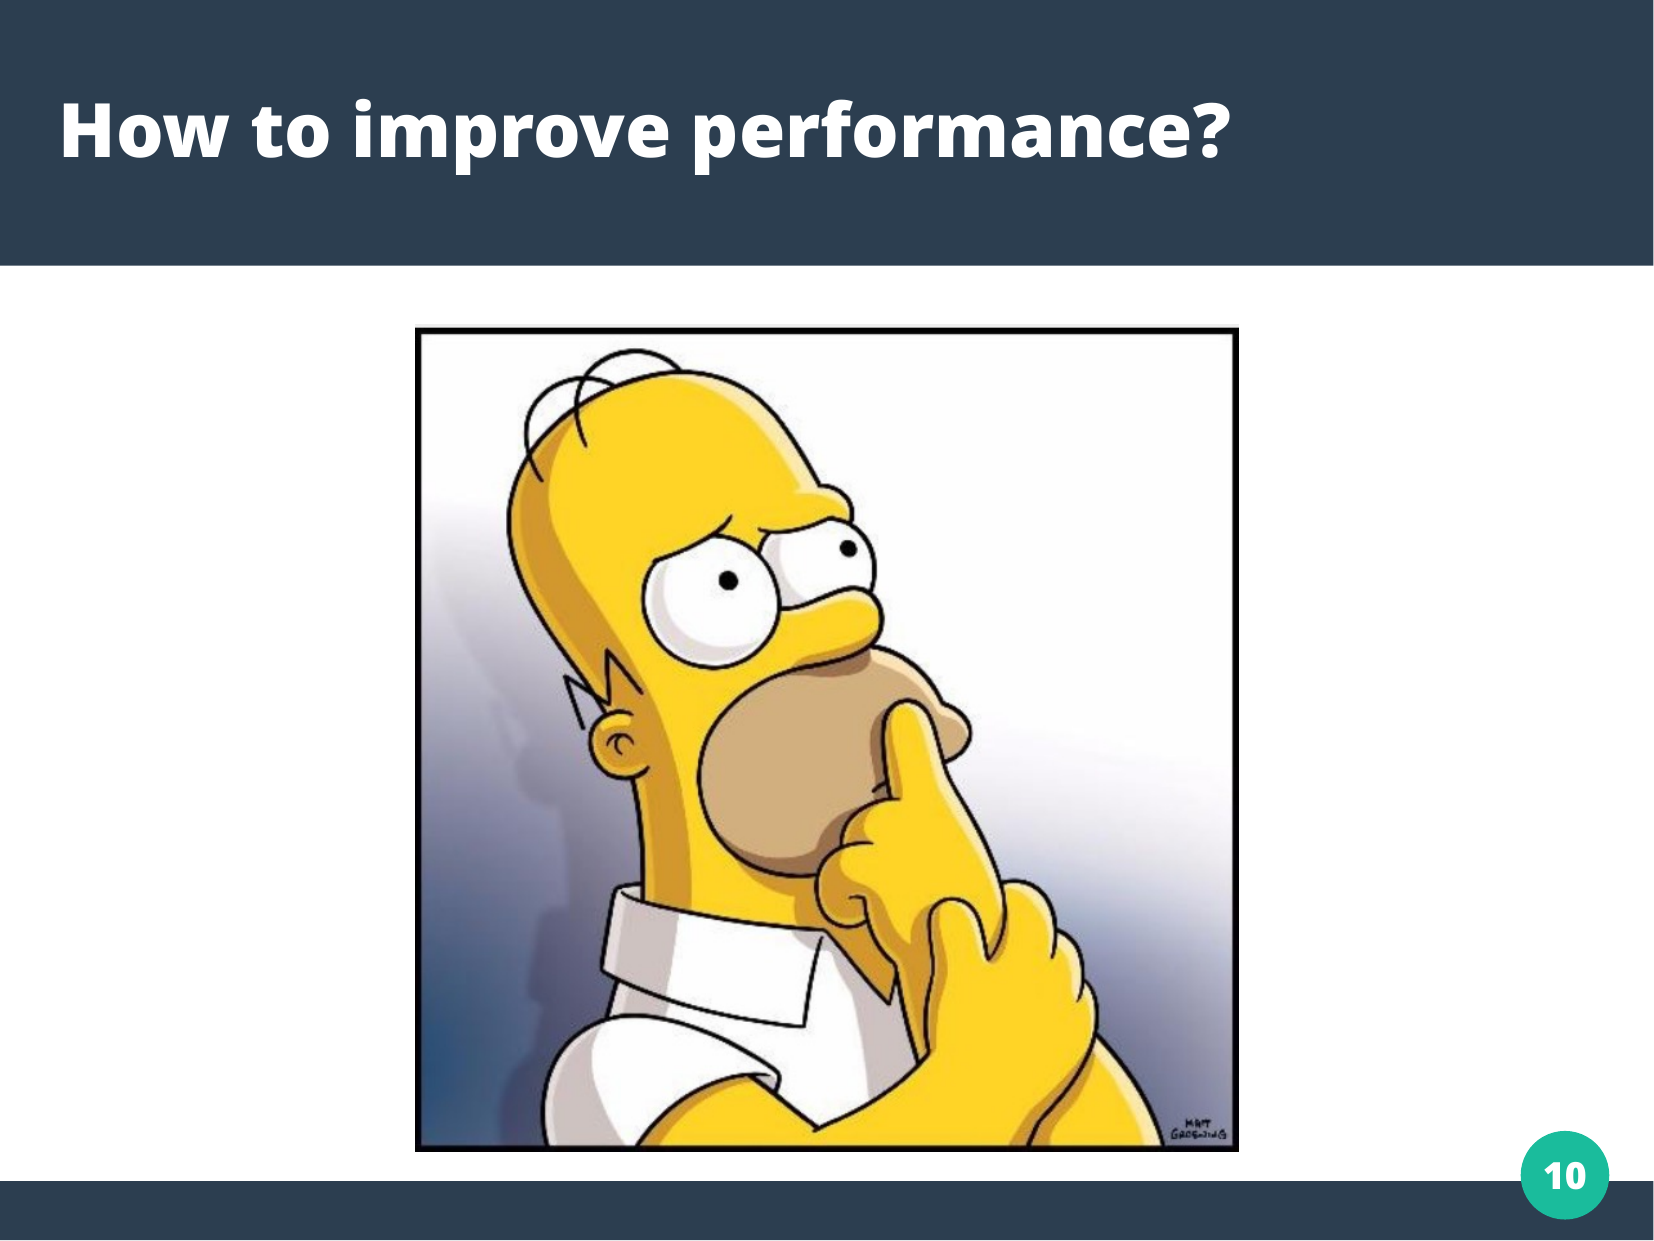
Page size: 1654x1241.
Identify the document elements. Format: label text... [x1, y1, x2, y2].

title How to improve performance? [59, 49, 1595, 207]
picture [415, 324, 1239, 1152]
